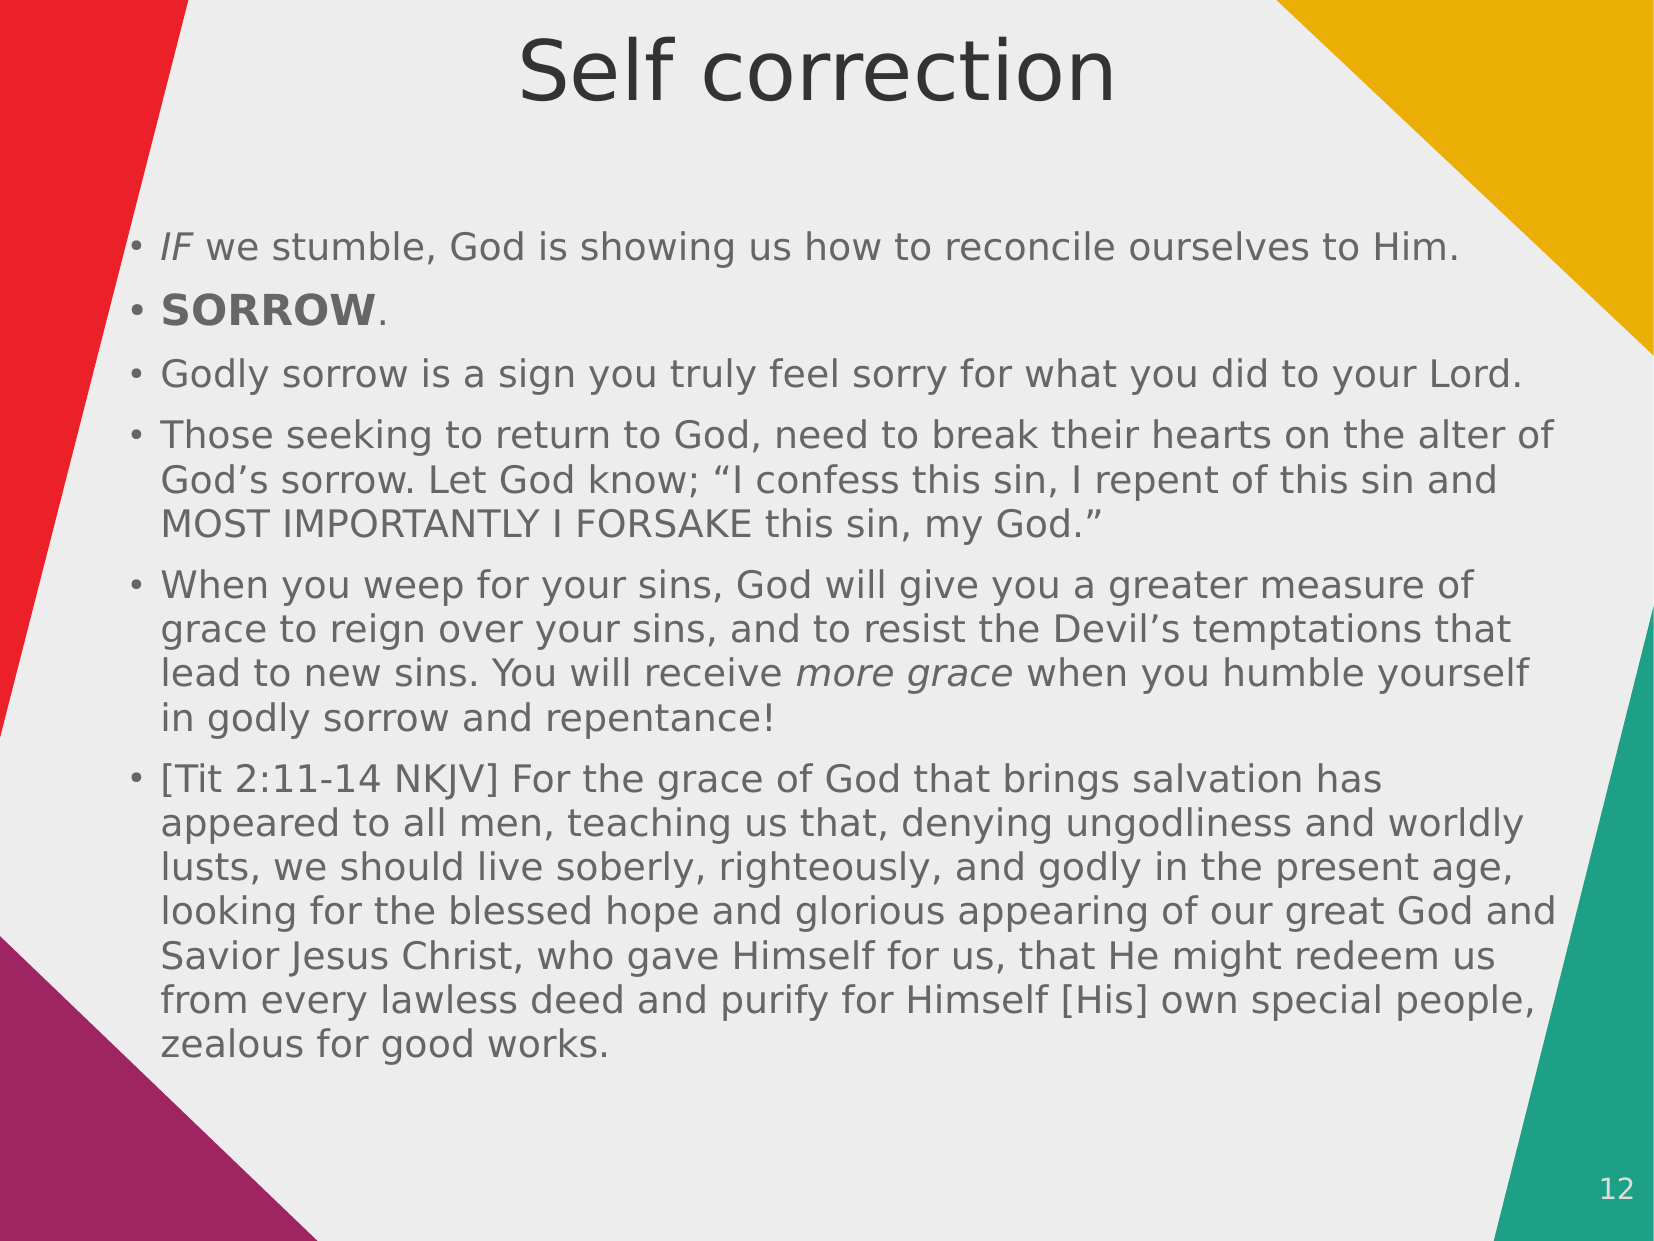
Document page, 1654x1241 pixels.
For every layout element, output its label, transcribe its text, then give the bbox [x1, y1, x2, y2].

list IF we stumble, God is showing us how to reconcile ourselves to Him. SORROW. Godly sorrow is a sign you truly feel sorry for what you did to your Lord. Those seeking to return to God, need to break their hearts on the alter of God’s sorrow. Let God know; “I confess this sin, I repent of this sin and MOST IMPORTANTLY I FORSAKE this sin, my God.” When you weep for your sins, God will give you a greater measure of grace to reign over your sins, and to resist the Devil’s temptations that lead to new sins. You will receive more grace when you humble yourself in godly sorrow and repentance! [Tit 2:11-14 NKJV] For the grace of God that brings salvation has appeared to all men, teaching us that, denying ungodliness and worldly lusts, we should live soberly, righteously, and godly in the present age, looking for the blessed hope and glorious appearing of our great God and Savior Jesus Christ, who gave Himself for us, that He might redeem us from every lawless deed and purify for Himself [His] own special people, zealous for good works. [120, 225, 1576, 1081]
title Self correction [106, 22, 1531, 121]
